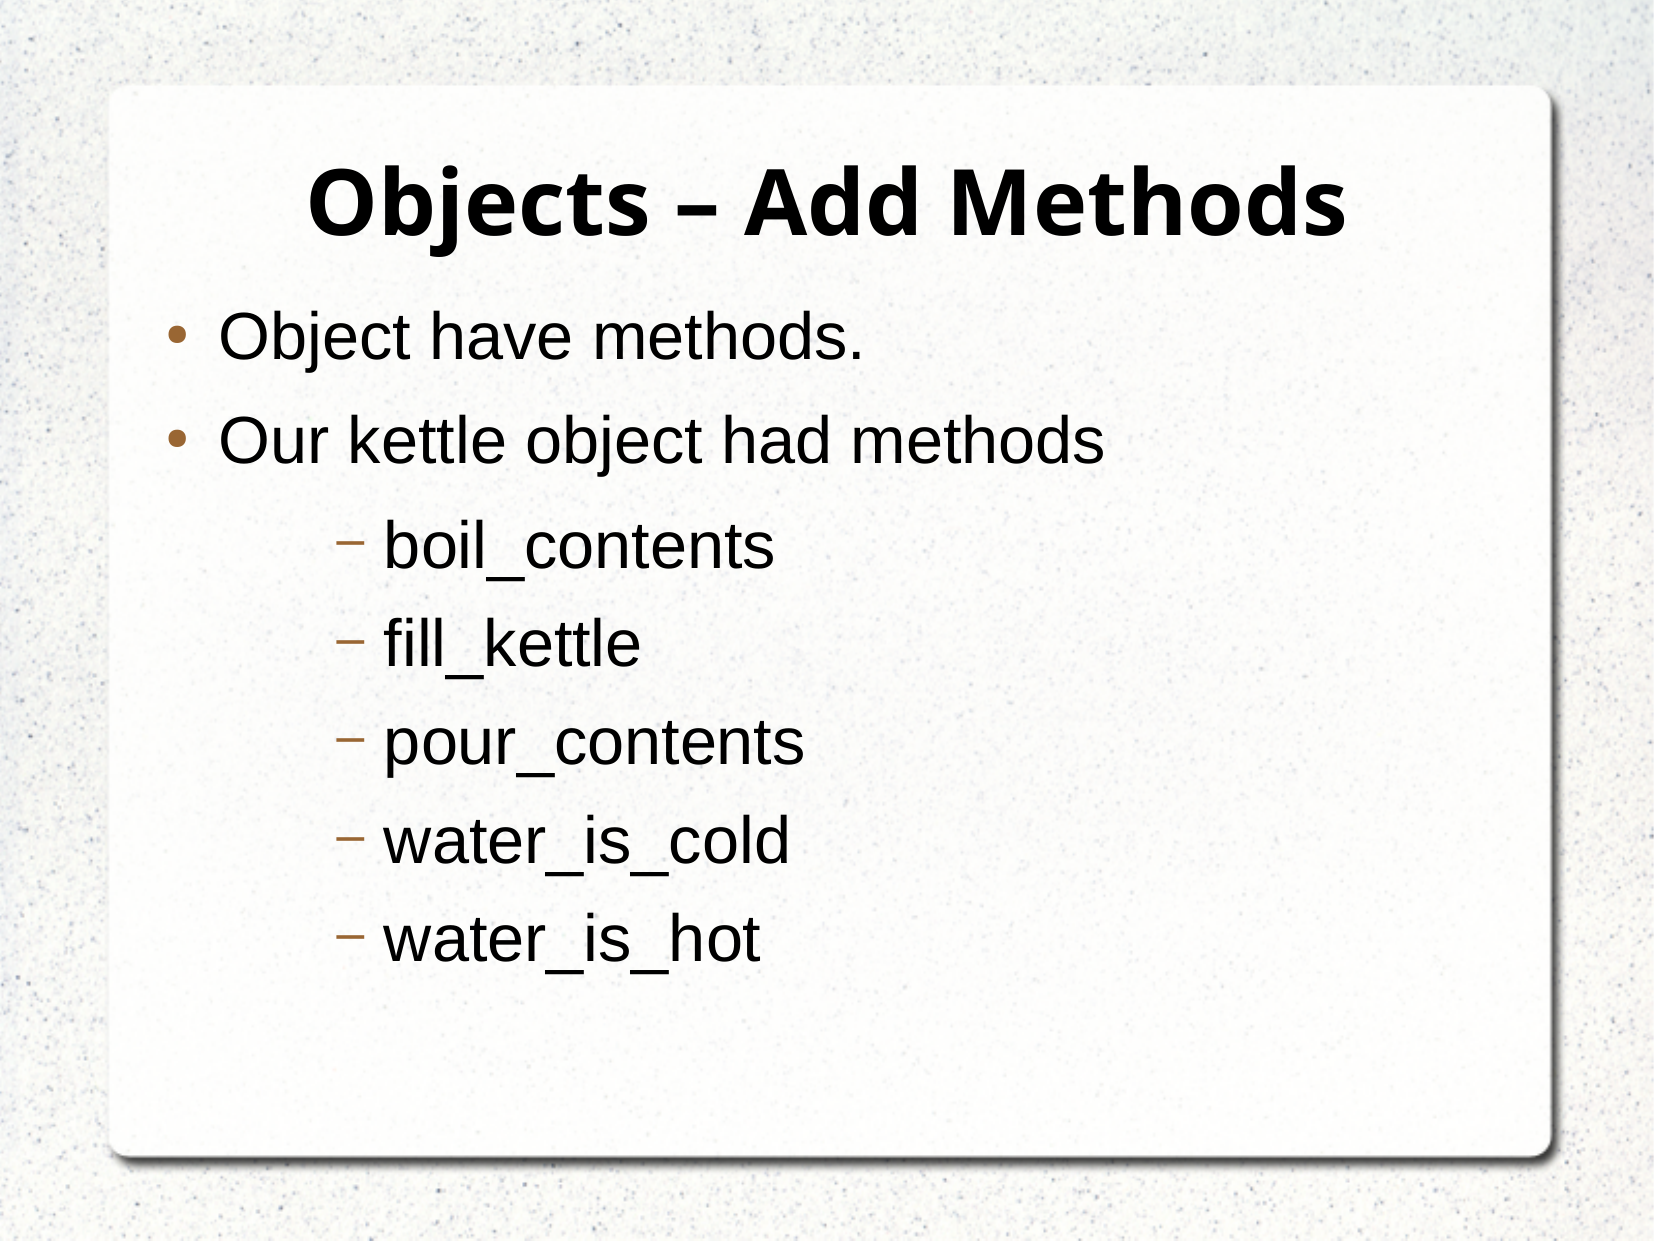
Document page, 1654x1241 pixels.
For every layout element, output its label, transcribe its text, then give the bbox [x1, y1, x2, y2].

title Objects – Add Methods [118, 96, 1536, 304]
picture [0, 0, 1654, 1241]
list Object have methods. Our kettle object had methods boil_contents fill_kettle pour_contents water_is_cold water_is_hot [147, 299, 1506, 975]
